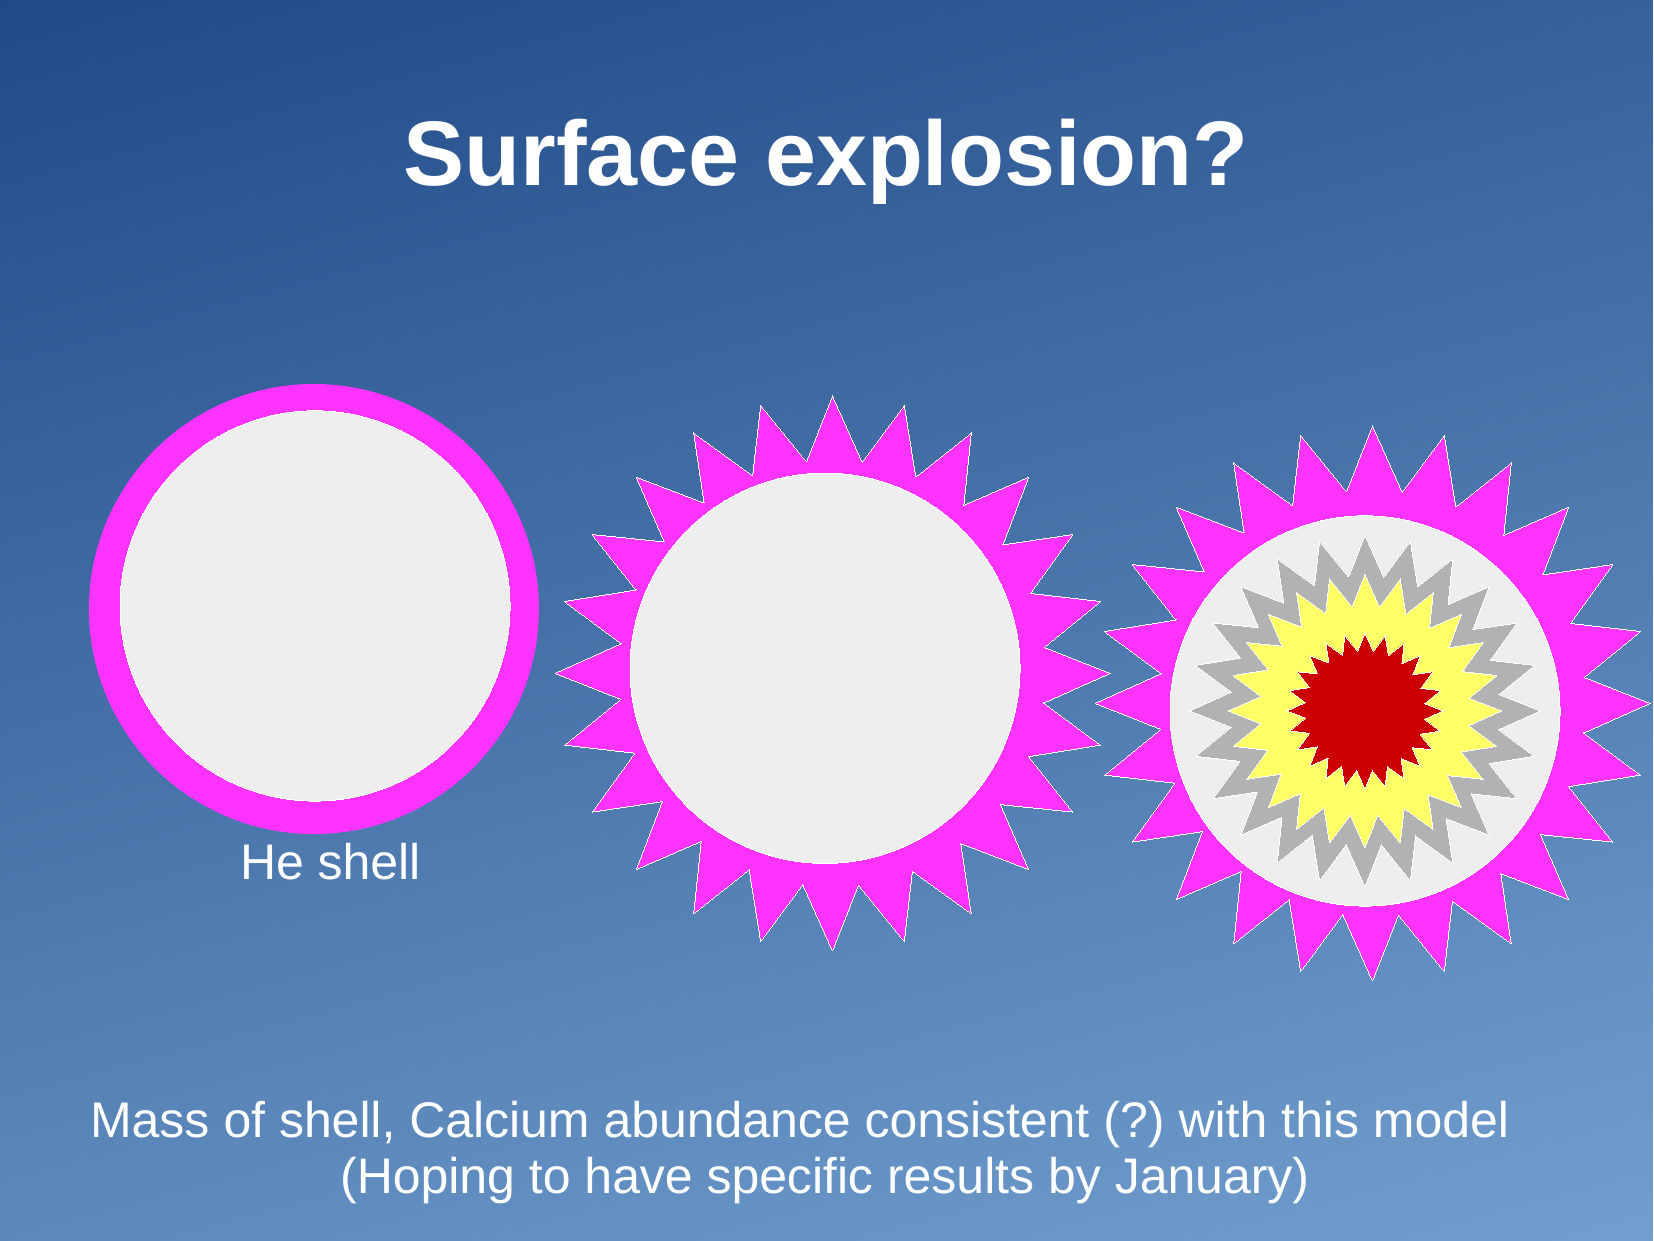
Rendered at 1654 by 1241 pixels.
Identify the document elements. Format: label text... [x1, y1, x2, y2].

text_box [555, 395, 1111, 951]
text_box [1095, 425, 1651, 981]
text_box He shell [240, 833, 526, 890]
title Surface explosion? [82, 49, 1571, 257]
text_box Mass of shell, Calcium abundance consistent (?) with this model (Hoping to have specific results by January) [90, 1092, 1576, 1241]
text_box [88, 383, 539, 833]
